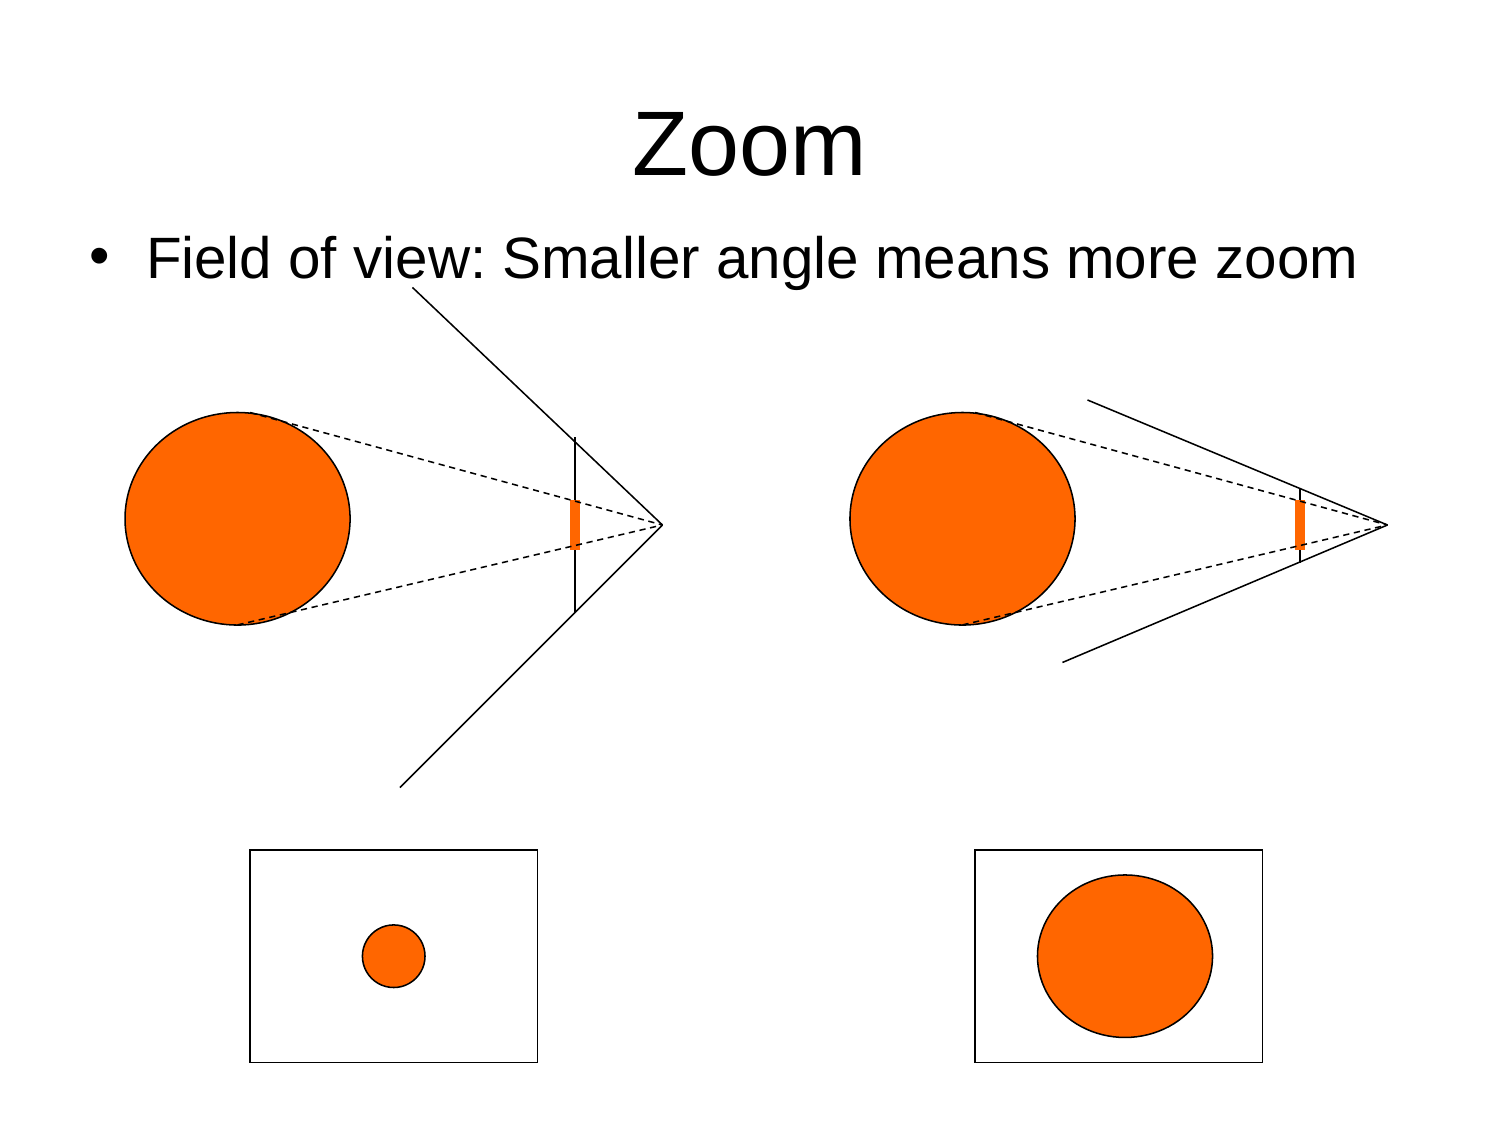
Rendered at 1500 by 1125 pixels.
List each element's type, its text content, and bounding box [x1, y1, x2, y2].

title Zoom [75, 45, 1426, 212]
text_box [849, 412, 1076, 626]
text_box [1037, 874, 1213, 1038]
text_box [125, 412, 351, 626]
text_box [362, 924, 426, 988]
list Field of view: Smaller angle means more zoom [75, 212, 1426, 313]
